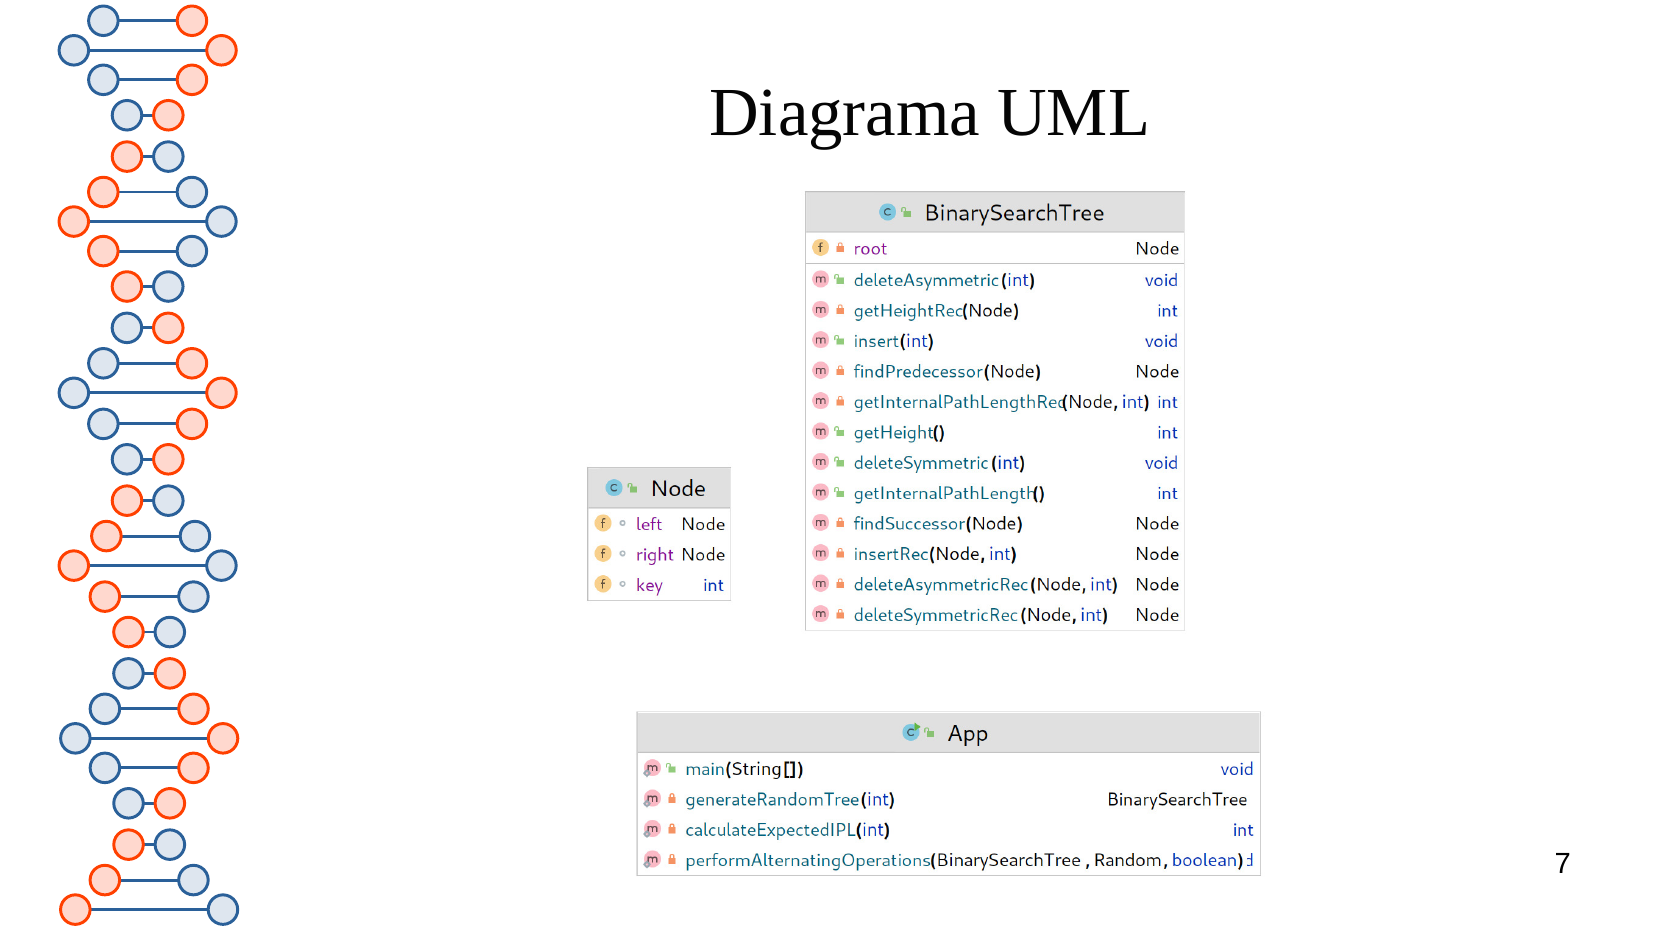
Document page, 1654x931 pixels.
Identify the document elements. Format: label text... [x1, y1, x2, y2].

picture [562, 166, 1286, 901]
title Diagrama UML [265, 35, 1595, 189]
